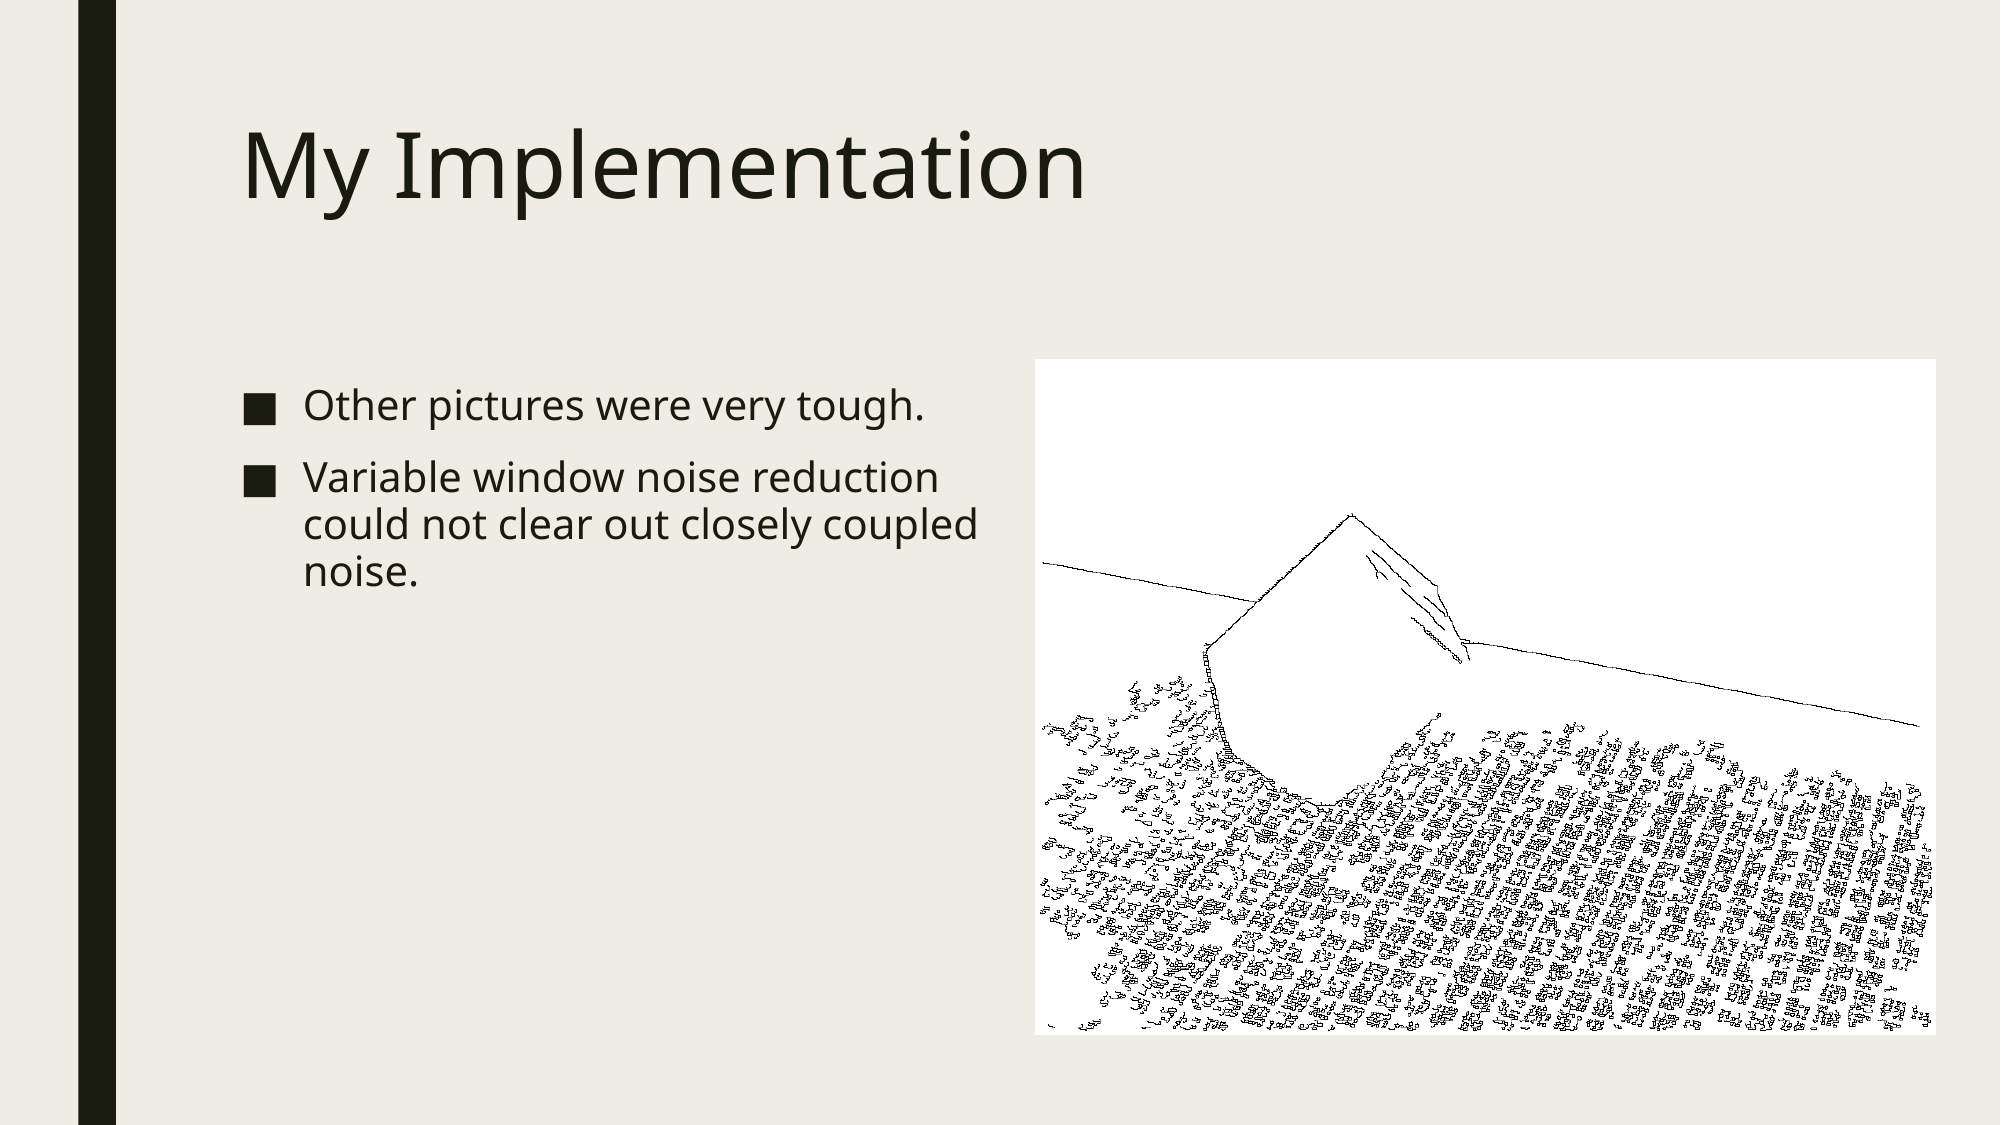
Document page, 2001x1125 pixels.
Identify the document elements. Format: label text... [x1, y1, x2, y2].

list Other pictures were very tough. Variable window noise reduction could not clear out closely coupled noise. [225, 375, 1035, 963]
picture [1035, 359, 1936, 1036]
title My Implementation [225, 112, 1800, 357]
